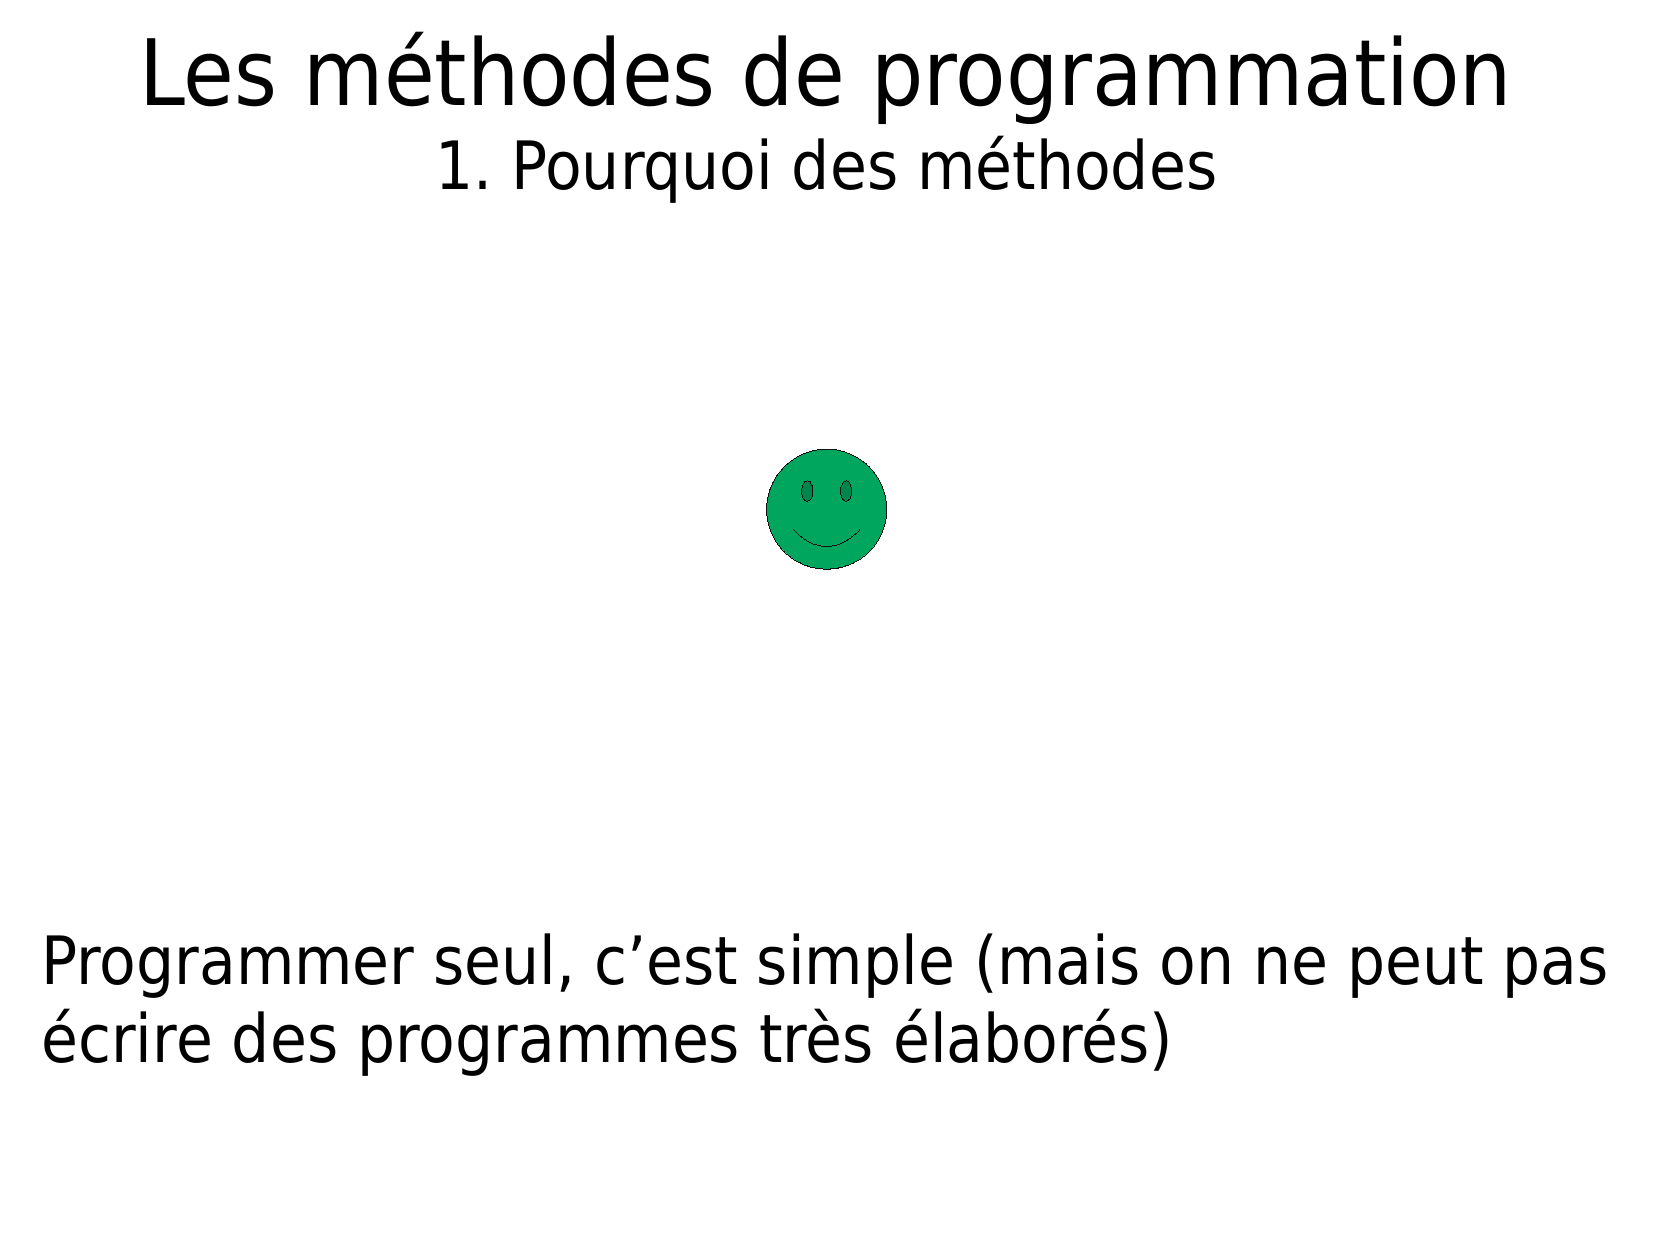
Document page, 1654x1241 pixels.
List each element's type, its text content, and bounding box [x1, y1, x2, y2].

text_box [766, 449, 887, 570]
title Programmer seul, c’est simple (mais on ne peut pas écrire des programmes très élaborés) [41, 222, 1613, 1183]
title Les méthodes de programmation 1. Pourquoi des méthodes [41, 12, 1613, 214]
